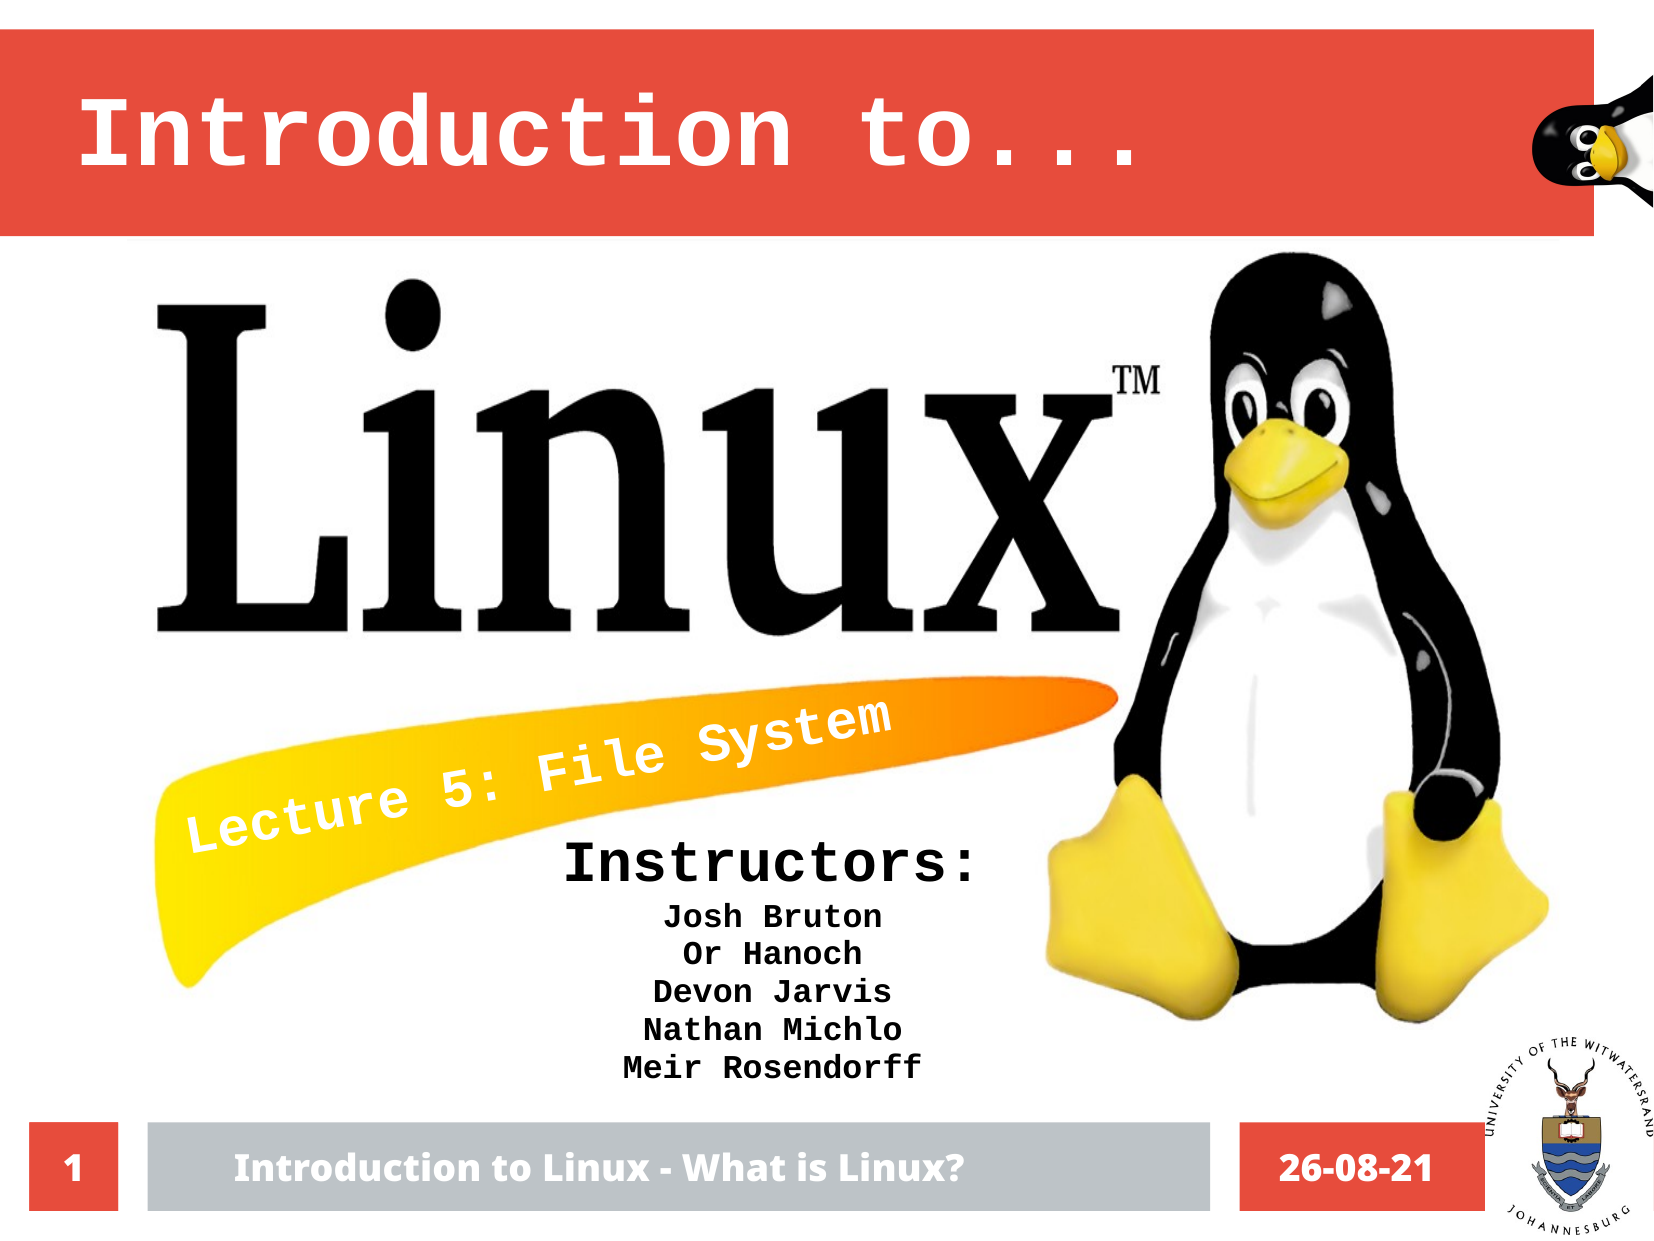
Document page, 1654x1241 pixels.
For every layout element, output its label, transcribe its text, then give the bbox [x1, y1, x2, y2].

text_box Introduction to... [60, 75, 1366, 317]
picture [127, 24, 1654, 1030]
picture [1485, 1037, 1654, 1235]
text_box Lecture 5: File System [165, 641, 1117, 953]
text_box Instructors: Josh Bruton Or Hanoch Devon Jarvis Nathan Michlo Meir Rosendorff [540, 825, 1006, 1096]
